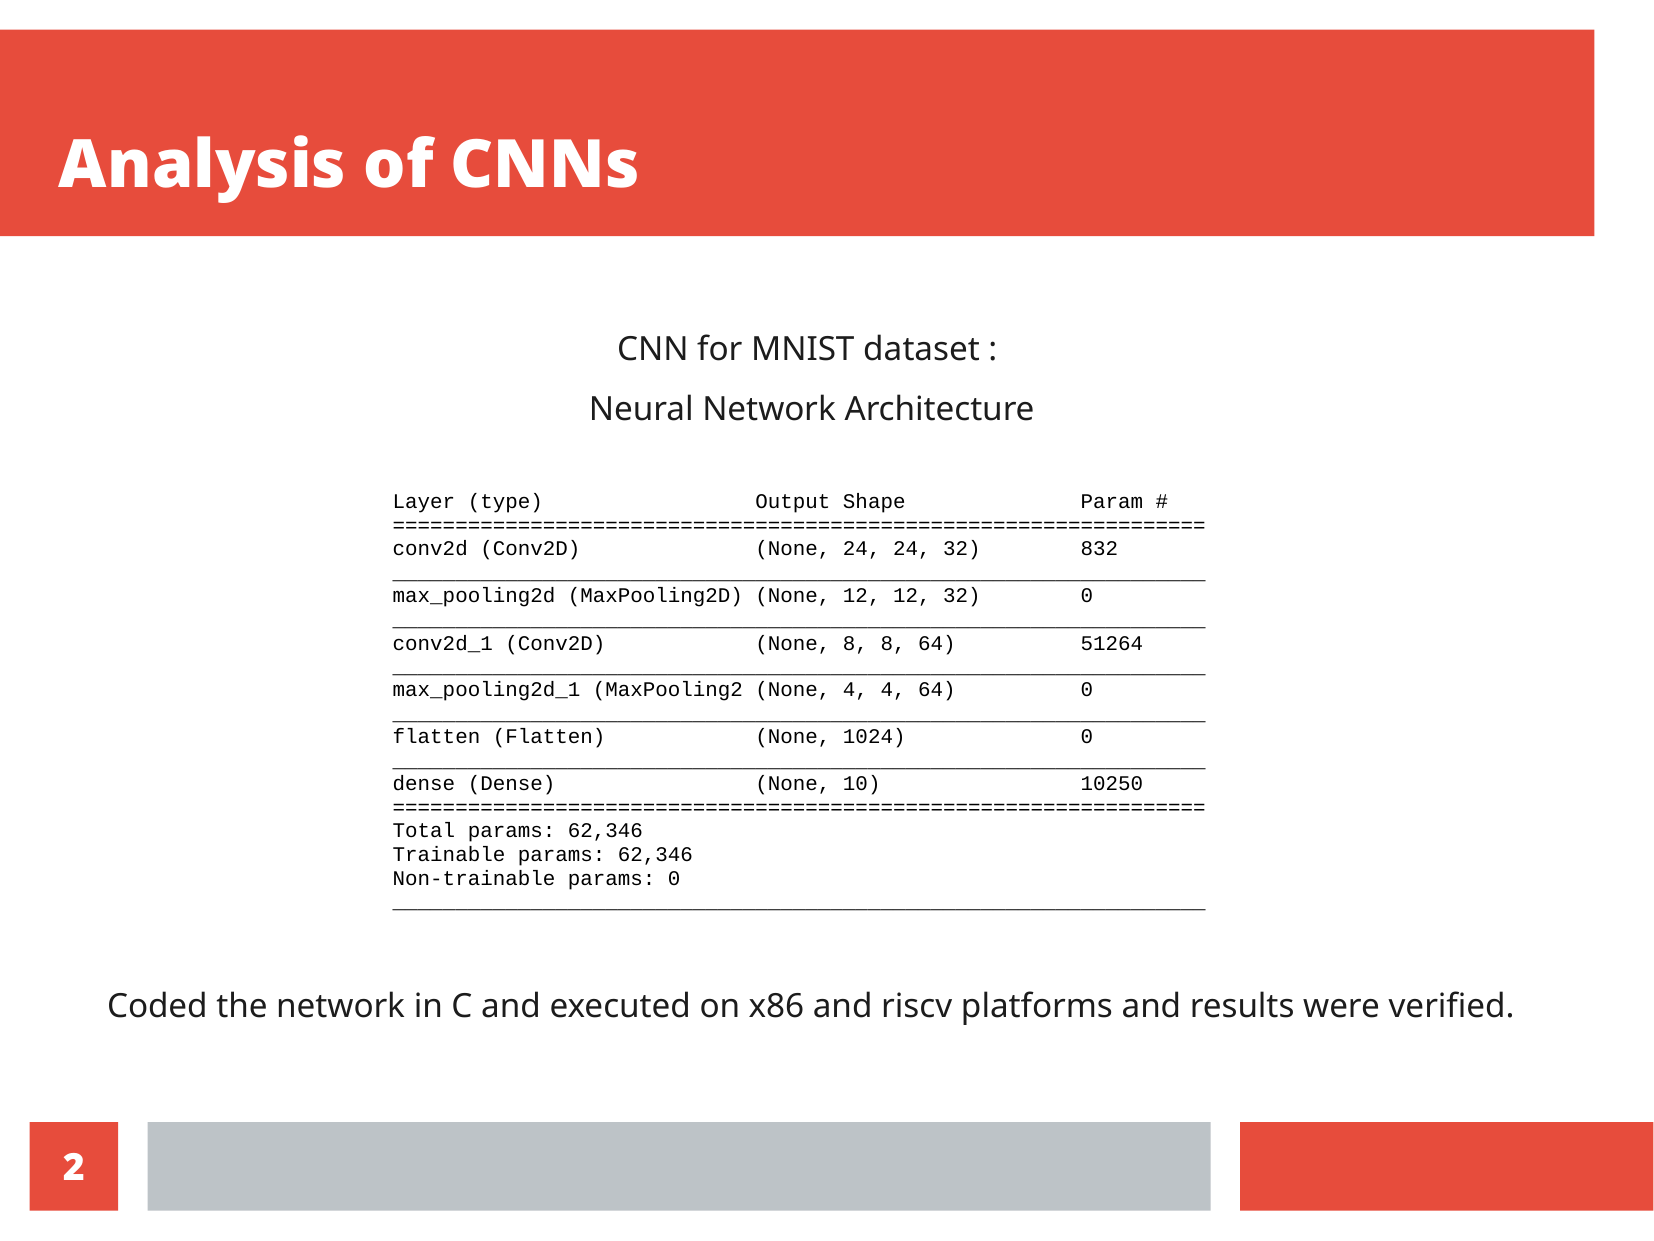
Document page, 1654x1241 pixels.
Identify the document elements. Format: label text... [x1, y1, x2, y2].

title Analysis of CNNs [59, 59, 1595, 207]
list CNN for MNIST dataset : Neural Network Architecture Coded the network in C and executed on x86 and riscv platforms and results were verified. [59, 324, 1565, 1093]
text_box Layer (type) Output Shape Param # ================================================================= conv2d (Conv2D) (None, 24, 24, 32) 832 _________________________________________________________________ max_pooling2d (MaxPooling2D) (None, 12, 12, 32) 0 _________________________________________________________________ conv2d_1 (Conv2D) (None, 8, 8, 64) 51264 _________________________________________________________________ max_pooling2d_1 (MaxPooling2 (None, 4, 4, 64) 0 _________________________________________________________________ flatten (Flatten) (None, 1024) 0 _________________________________________________________________ dense (Dense) (None, 10) 10250 ================================================================= Total params: 62,346 Trainable params: 62,346 Non-trainable params: 0 _________________________________________________________________ [377, 484, 1323, 940]
